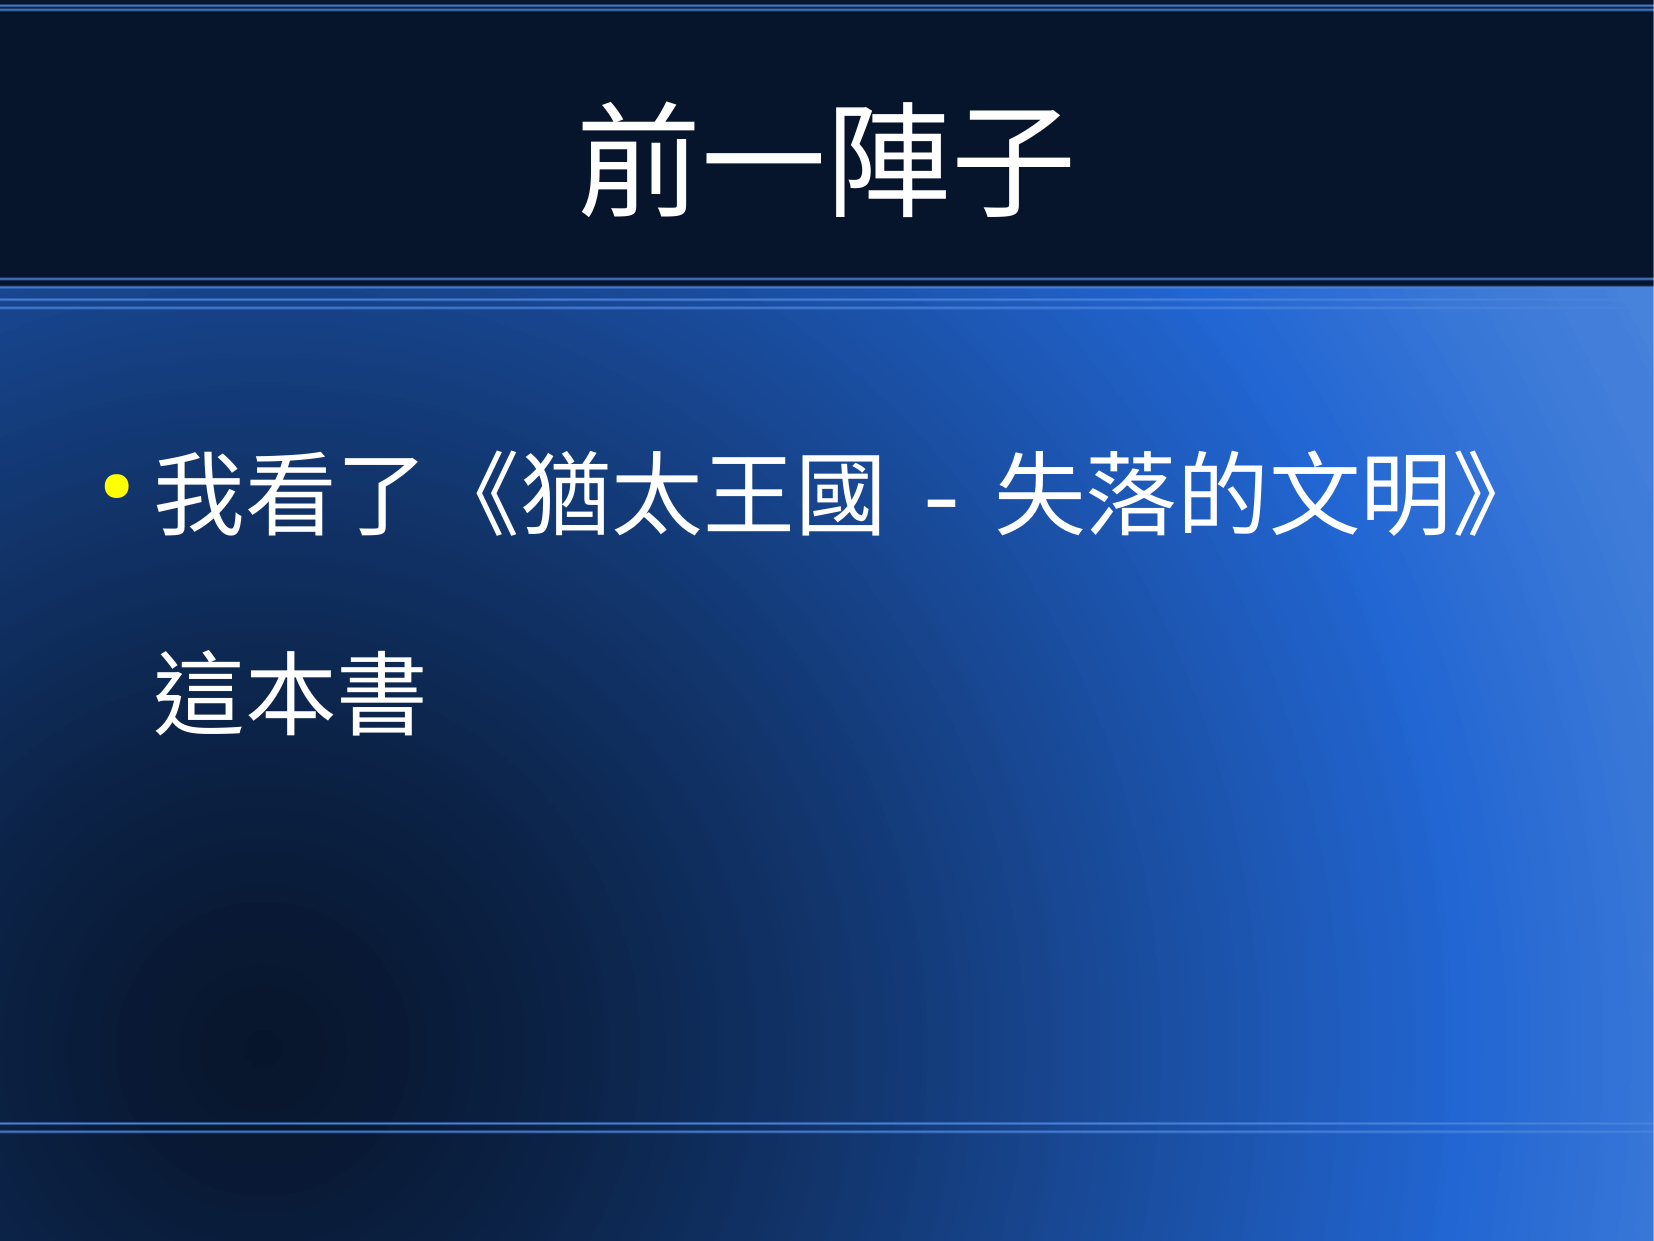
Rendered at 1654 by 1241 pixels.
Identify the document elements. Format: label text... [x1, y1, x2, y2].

title 前一陣子 [82, 49, 1571, 257]
list 我看了《猶太王國-失落的文明》 這本書 [82, 355, 1571, 1241]
picture [0, 0, 1654, 1241]
